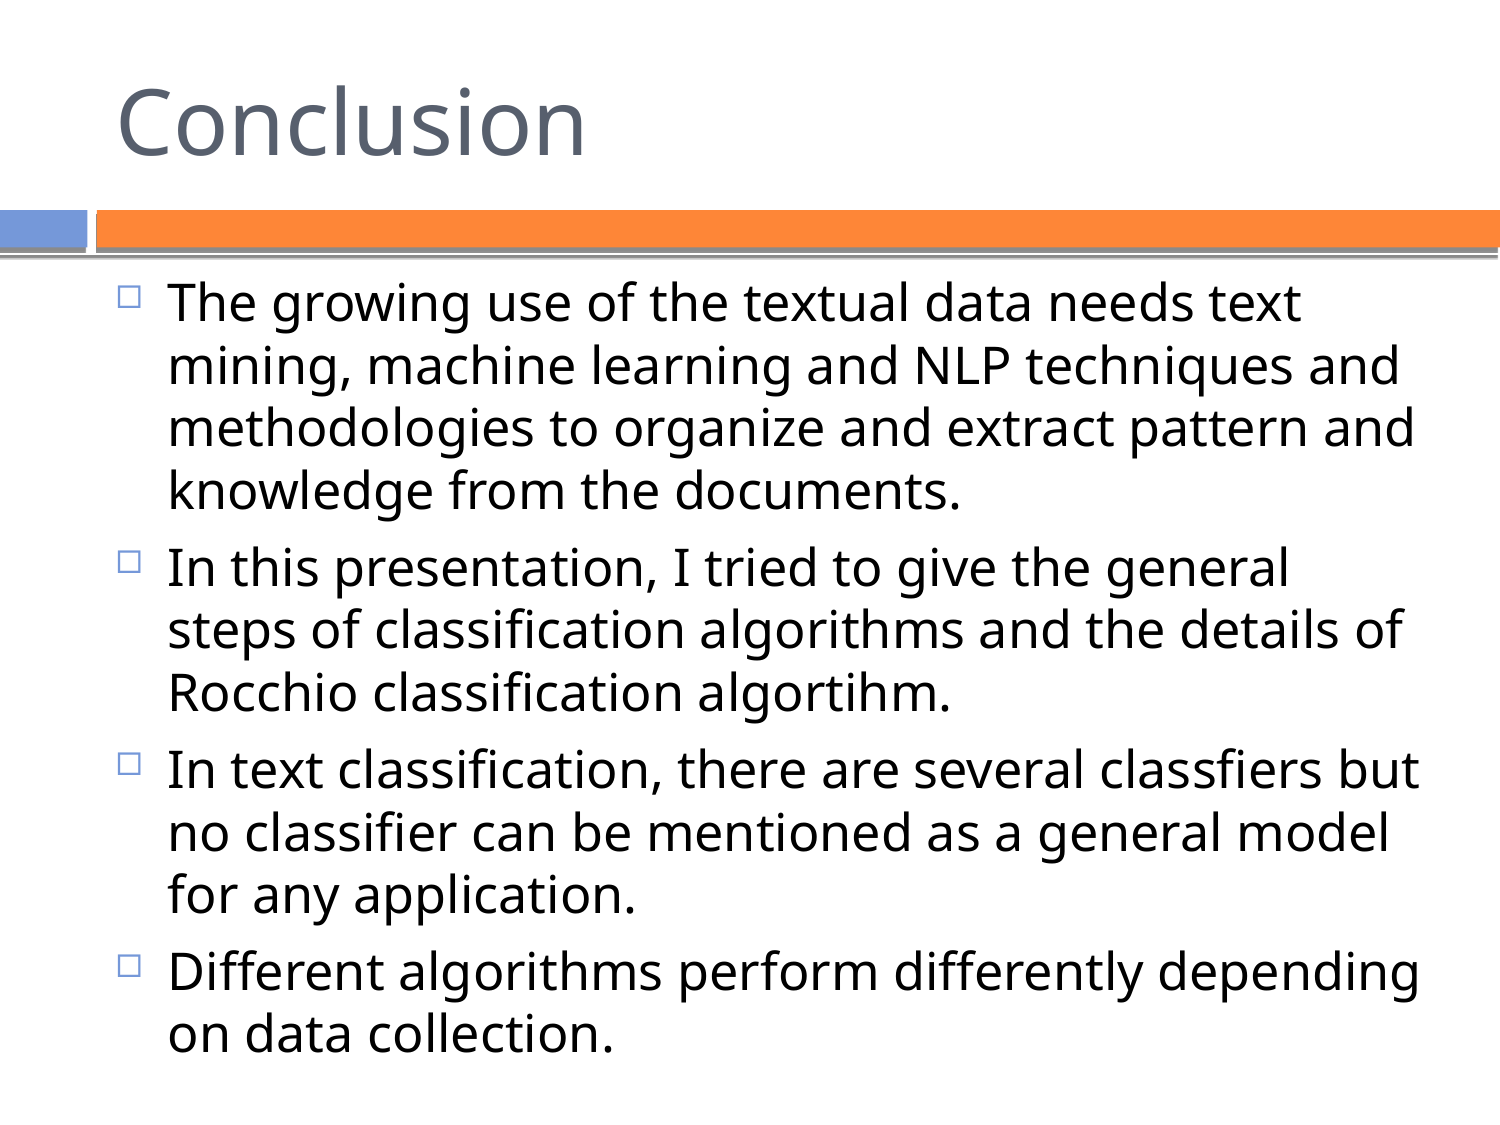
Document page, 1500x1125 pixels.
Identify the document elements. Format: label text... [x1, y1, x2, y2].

list The growing use of the textual data needs text mining, machine learning and NLP techniques and methodologies to organize and extract pattern and knowledge from the documents. In this presentation, I tried to give the general steps of classification algorithms and the details of Rocchio classification algortihm. In text classification, there are several classfiers but no classifier can be mentioned as a general model for any application. Different algorithms perform differently depending on data collection. [100, 262, 1438, 1000]
title Conclusion [100, 37, 1438, 200]
